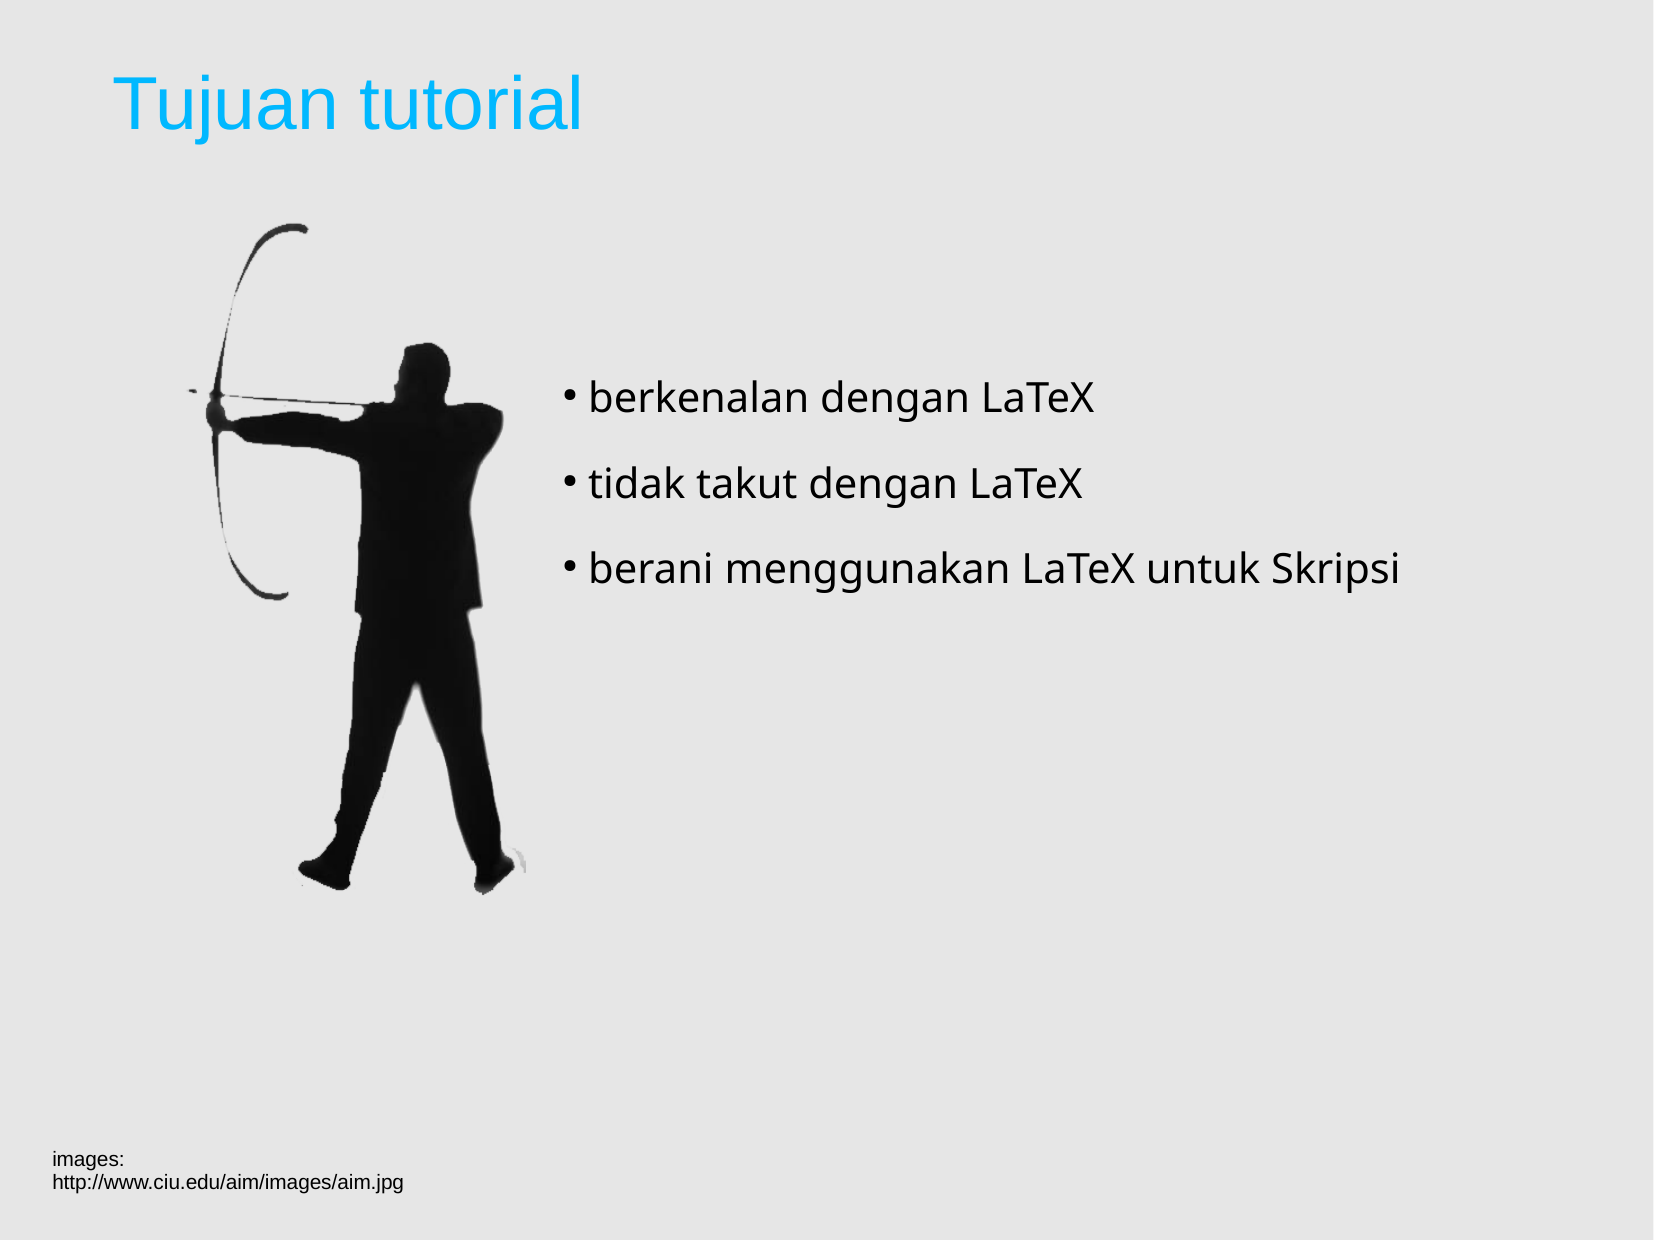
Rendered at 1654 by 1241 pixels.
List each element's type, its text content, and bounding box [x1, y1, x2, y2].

title Tujuan tutorial [112, 56, 1571, 151]
picture [161, 187, 526, 901]
text_box images: http://www.ciu.edu/aim/images/aim.jpg [37, 1140, 1267, 1201]
subtitle berkenalan dengan LaTeX tidak takut dengan LaTeX berani menggunakan LaTeX untuk Skripsi [562, 335, 1538, 601]
